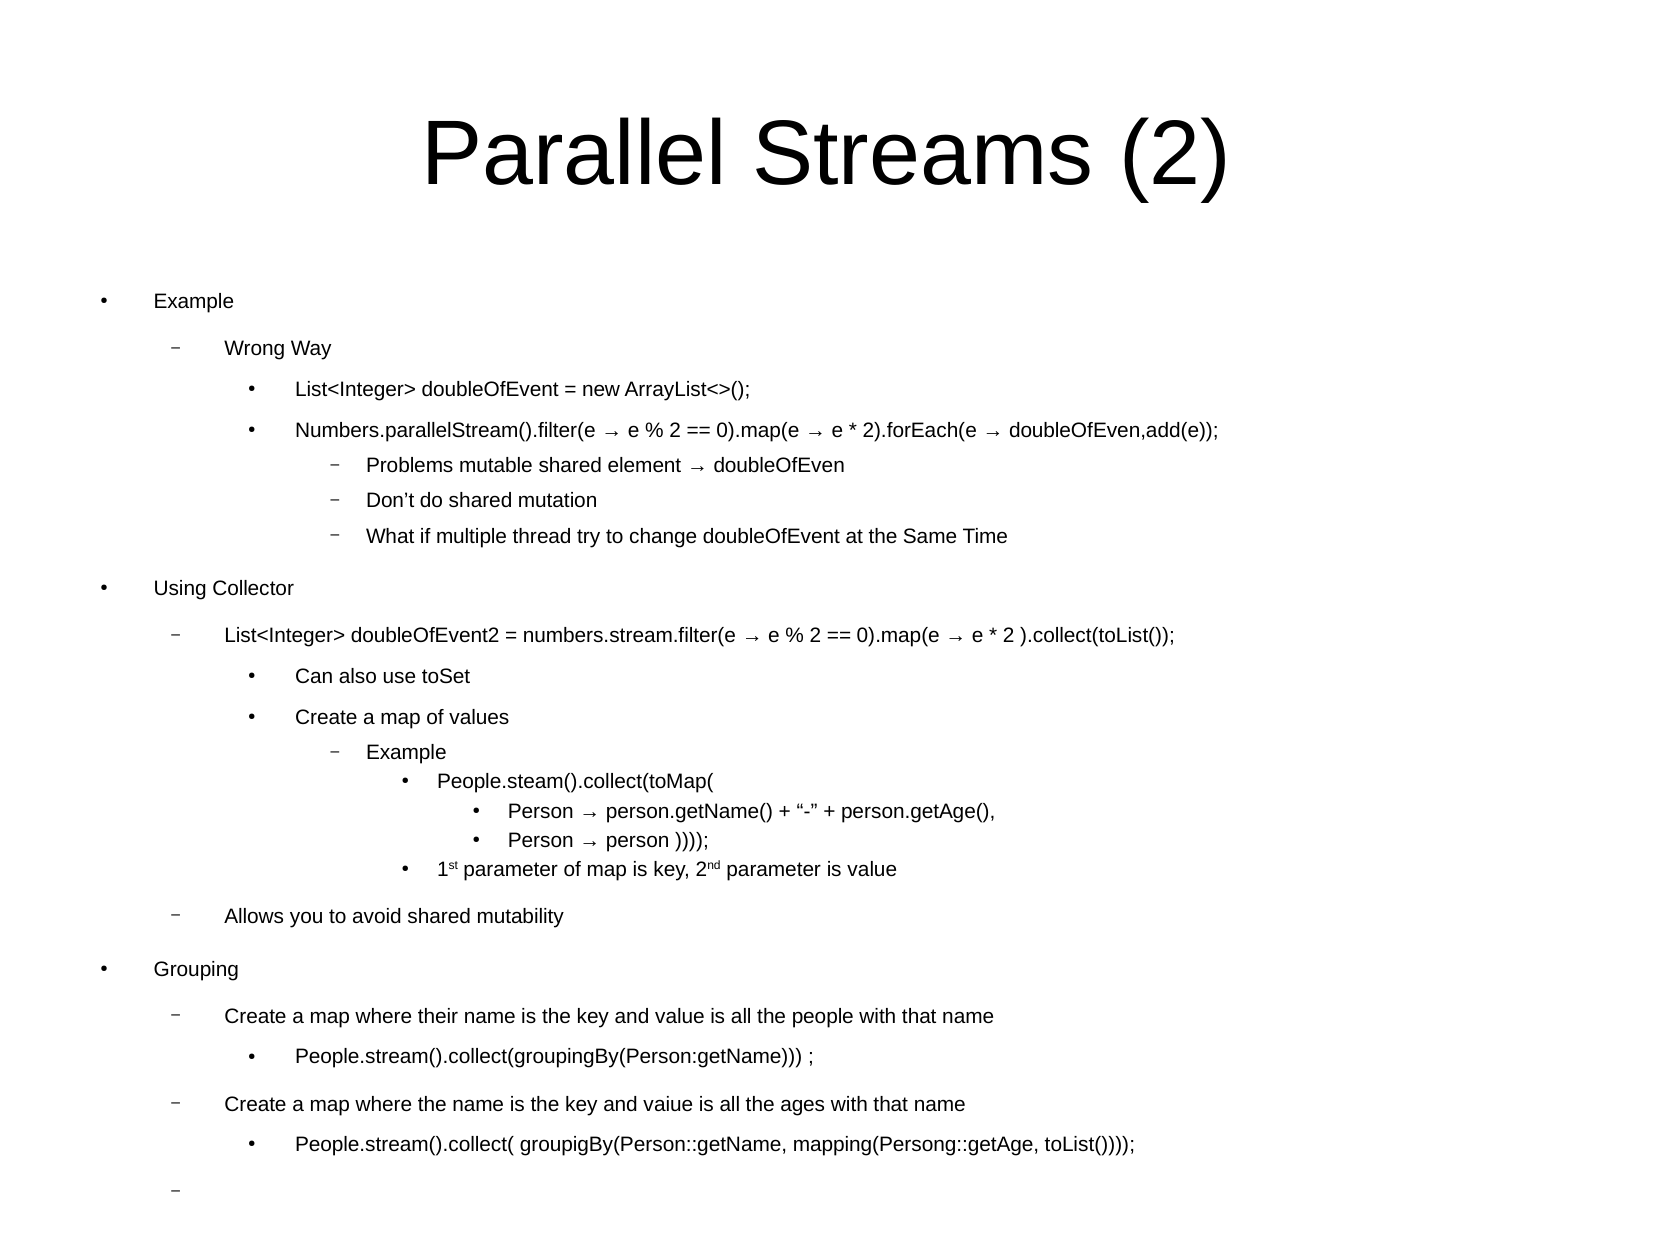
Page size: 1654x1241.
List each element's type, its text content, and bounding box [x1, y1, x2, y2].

list Example Wrong Way List<Integer> doubleOfEvent = new ArrayList<>(); Numbers.parallelStream().filter(e → e % 2 == 0).map(e → e * 2).forEach(e → doubleOfEven,add(e)); Problems mutable shared element → doubleOfEven Don’t do shared mutation What if multiple thread try to change doubleOfEvent at the Same Time Using Collector List<Integer> doubleOfEvent2 = numbers.stream.filter(e → e % 2 == 0).map(e → e * 2 ).collect(toList()); Can also use toSet Create a map of values Example People.steam().collect(toMap( Person → person.getName() + “-” + person.getAge(), Person → person )))); 1st parameter of map is key, 2nd parameter is value Allows you to avoid shared mutability Grouping Create a map where their name is the key and value is all the people with that name People.stream().collect(groupingBy(Person:getName))) ; Create a map where the name is the key and vaiue is all the ages with that name People.stream().collect( groupigBy(Person::getName, mapping(Persong::getAge, toList()))); [82, 290, 1571, 1216]
title Parallel Streams (2) [82, 49, 1571, 257]
